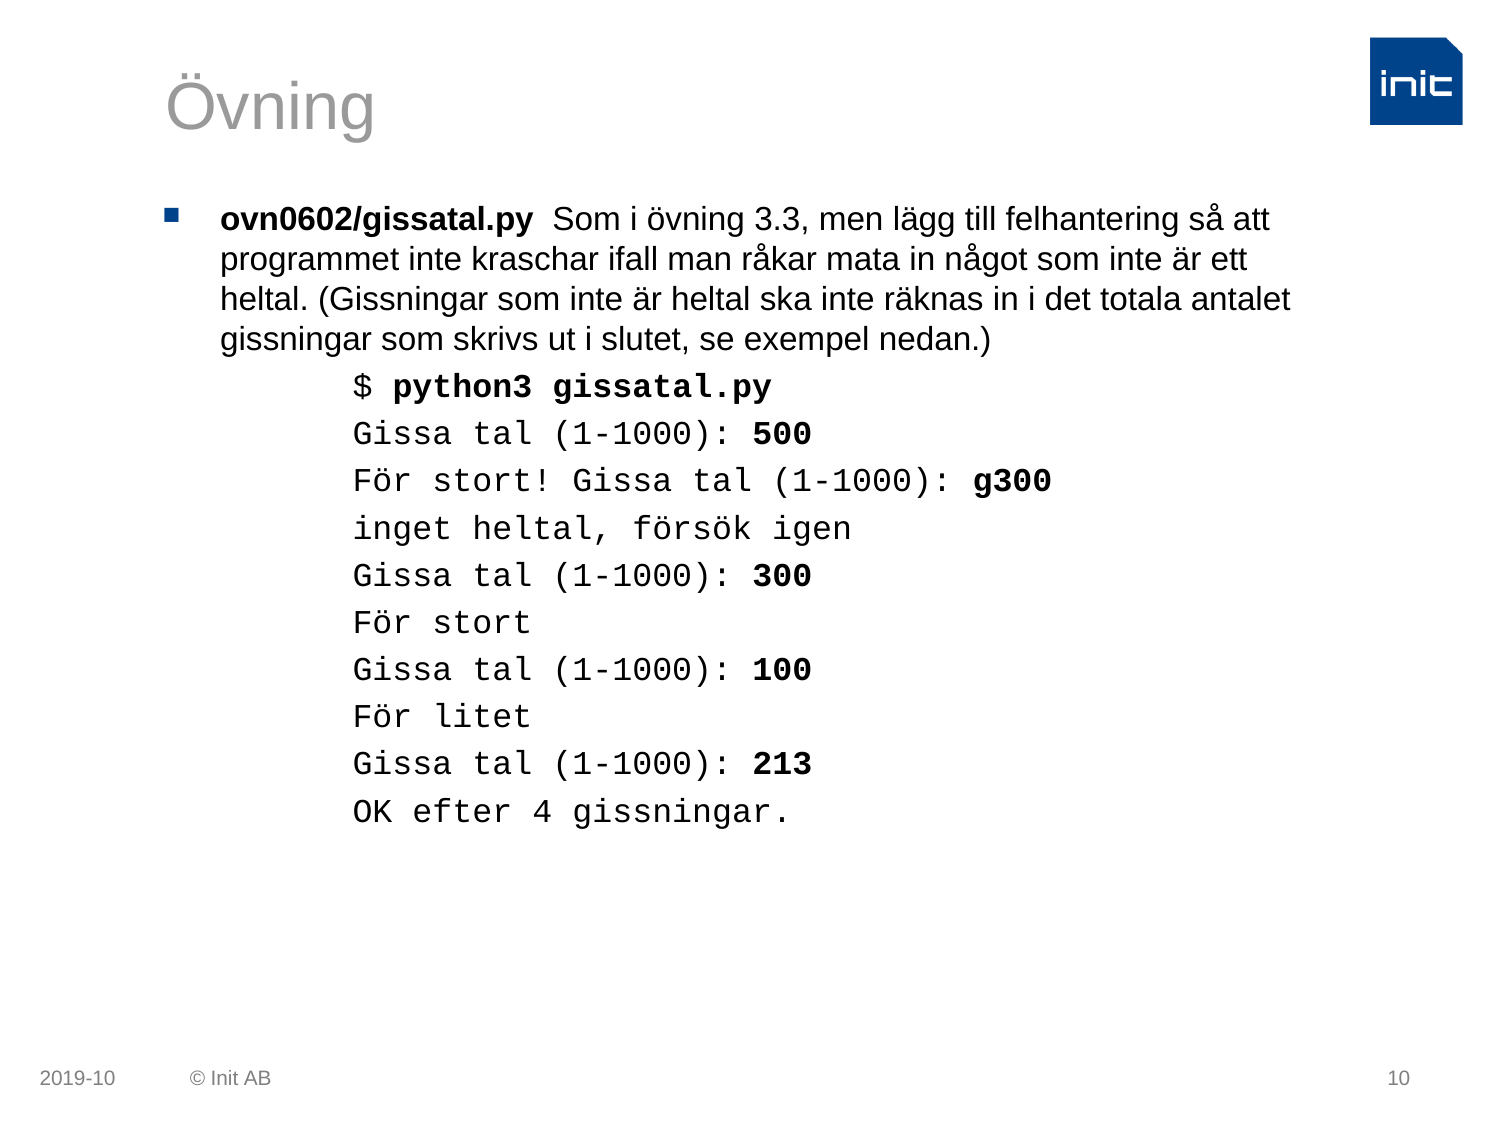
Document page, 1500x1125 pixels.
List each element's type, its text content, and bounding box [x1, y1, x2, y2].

text_box 2019-10 [24, 1037, 151, 1098]
text_box © Init AB [174, 1037, 1326, 1098]
text_box ovn0602/gissatal.py Som i övning 3.3, men lägg till felhantering så att programmet inte kraschar ifall man råkar mata in något som inte är ett heltal. (Gissningar som inte är heltal ska inte räknas in i det totala antalet gissningar som skrivs ut i slutet, se exempel nedan.) $ python3 gissatal.py Gissa tal (1-1000): 500 För stort! Gissa tal (1-1000): g300 inget heltal, försök igen Gissa tal (1-1000): 300 För stort Gissa tal (1-1000): 100 För litet Gissa tal (1-1000): 213 OK efter 4 gissningar. [150, 189, 1351, 963]
text_box Övning [150, 0, 1351, 151]
text_box <nummer> [1350, 1037, 1426, 1098]
picture [1370, 37, 1463, 125]
